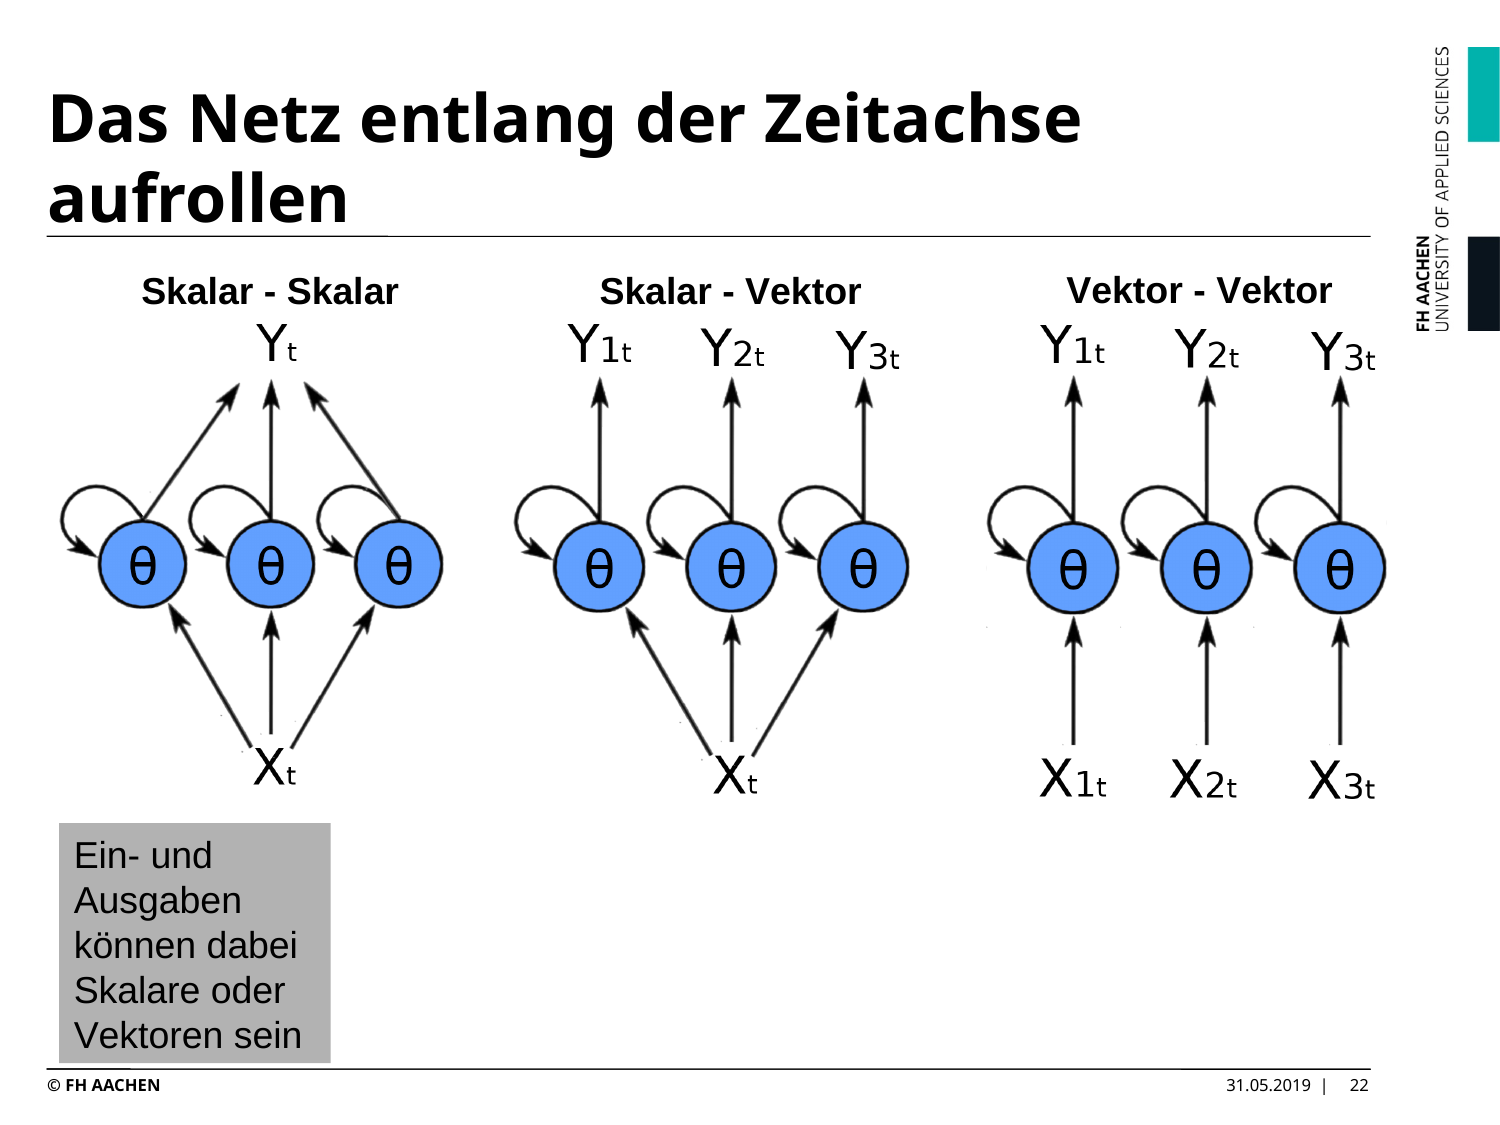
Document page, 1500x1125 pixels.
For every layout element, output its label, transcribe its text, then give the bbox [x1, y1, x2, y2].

text_box Ein- und Ausgaben können dabei Skalare oder Vektoren sein [59, 823, 331, 1064]
text_box Skalar - Vektor [584, 259, 877, 320]
title Das Netz entlang der Zeitachse aufrollen [47, 76, 1371, 237]
text_box Skalar - Skalar [126, 259, 415, 320]
picture [513, 320, 910, 795]
picture [59, 324, 444, 786]
picture [986, 318, 1387, 799]
picture [1404, 47, 1500, 331]
text_box Vektor - Vektor [1051, 258, 1356, 325]
